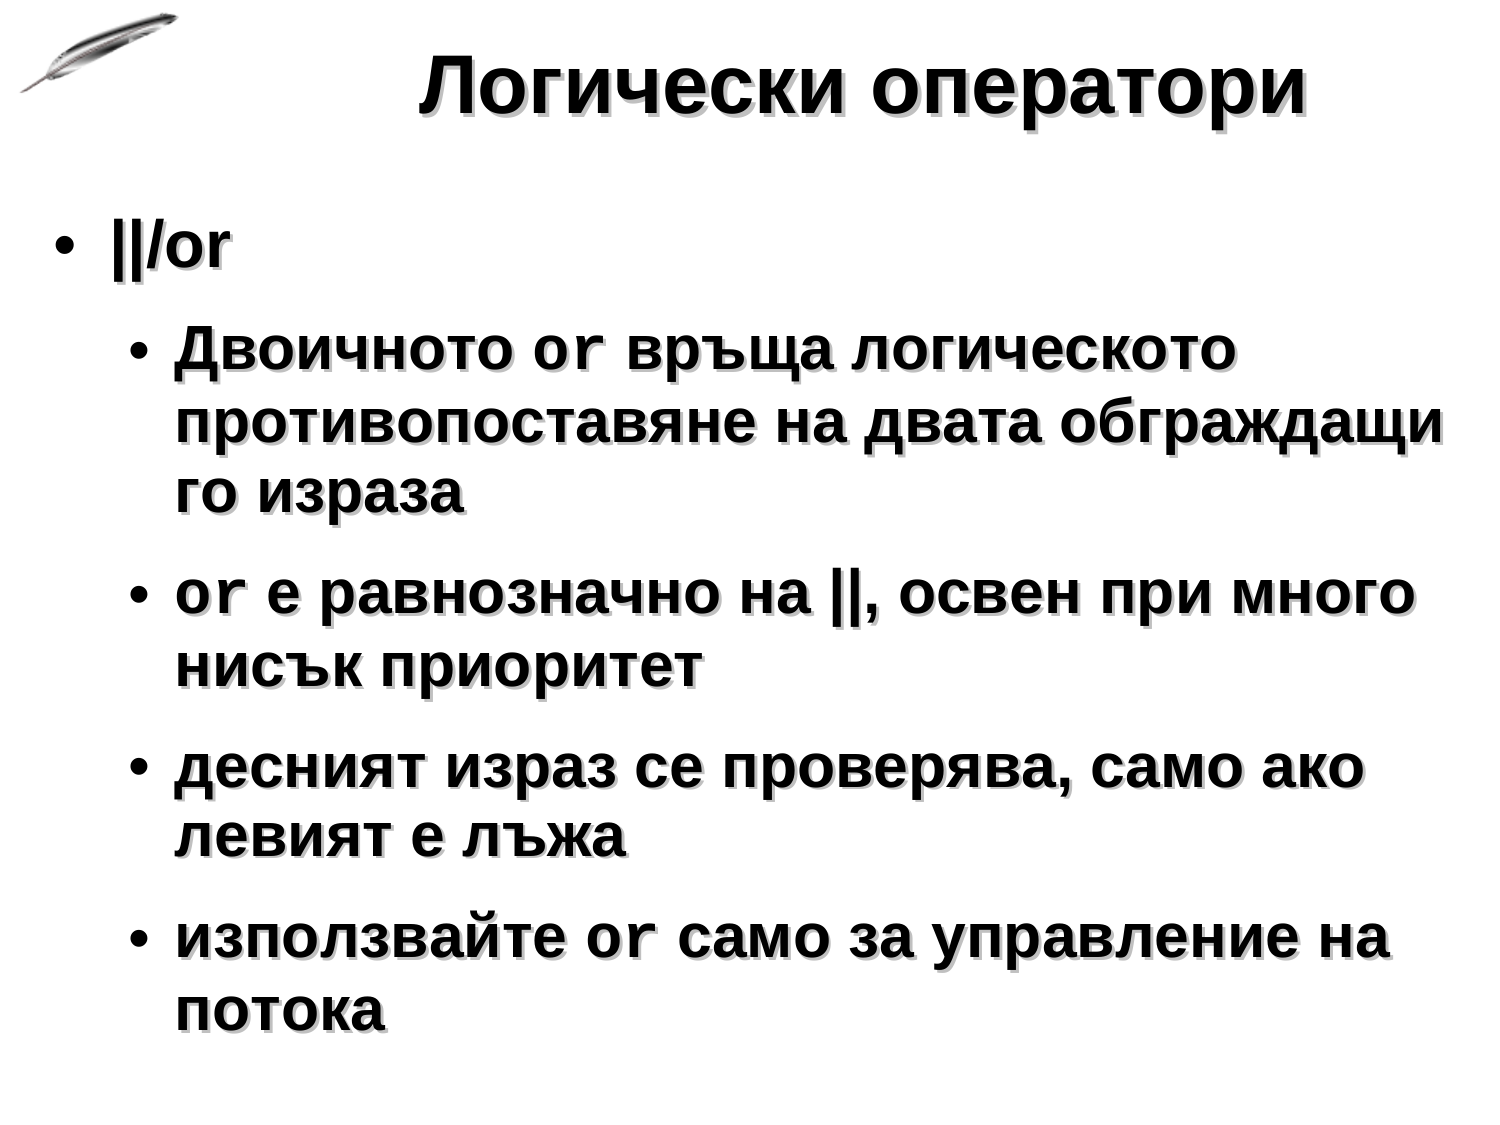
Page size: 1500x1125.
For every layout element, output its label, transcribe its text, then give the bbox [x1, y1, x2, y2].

title Логически оператори [419, 0, 1459, 179]
picture [16, 11, 184, 95]
list ||/or Двоичното or връща логическото противопоставяне на двата обграждащи го израза or е равнозначно на ||, освен при много нисък приоритет десният израз се проверява, само ако левият е лъжа използвайте or само за управление на потока [53, 207, 1447, 1084]
